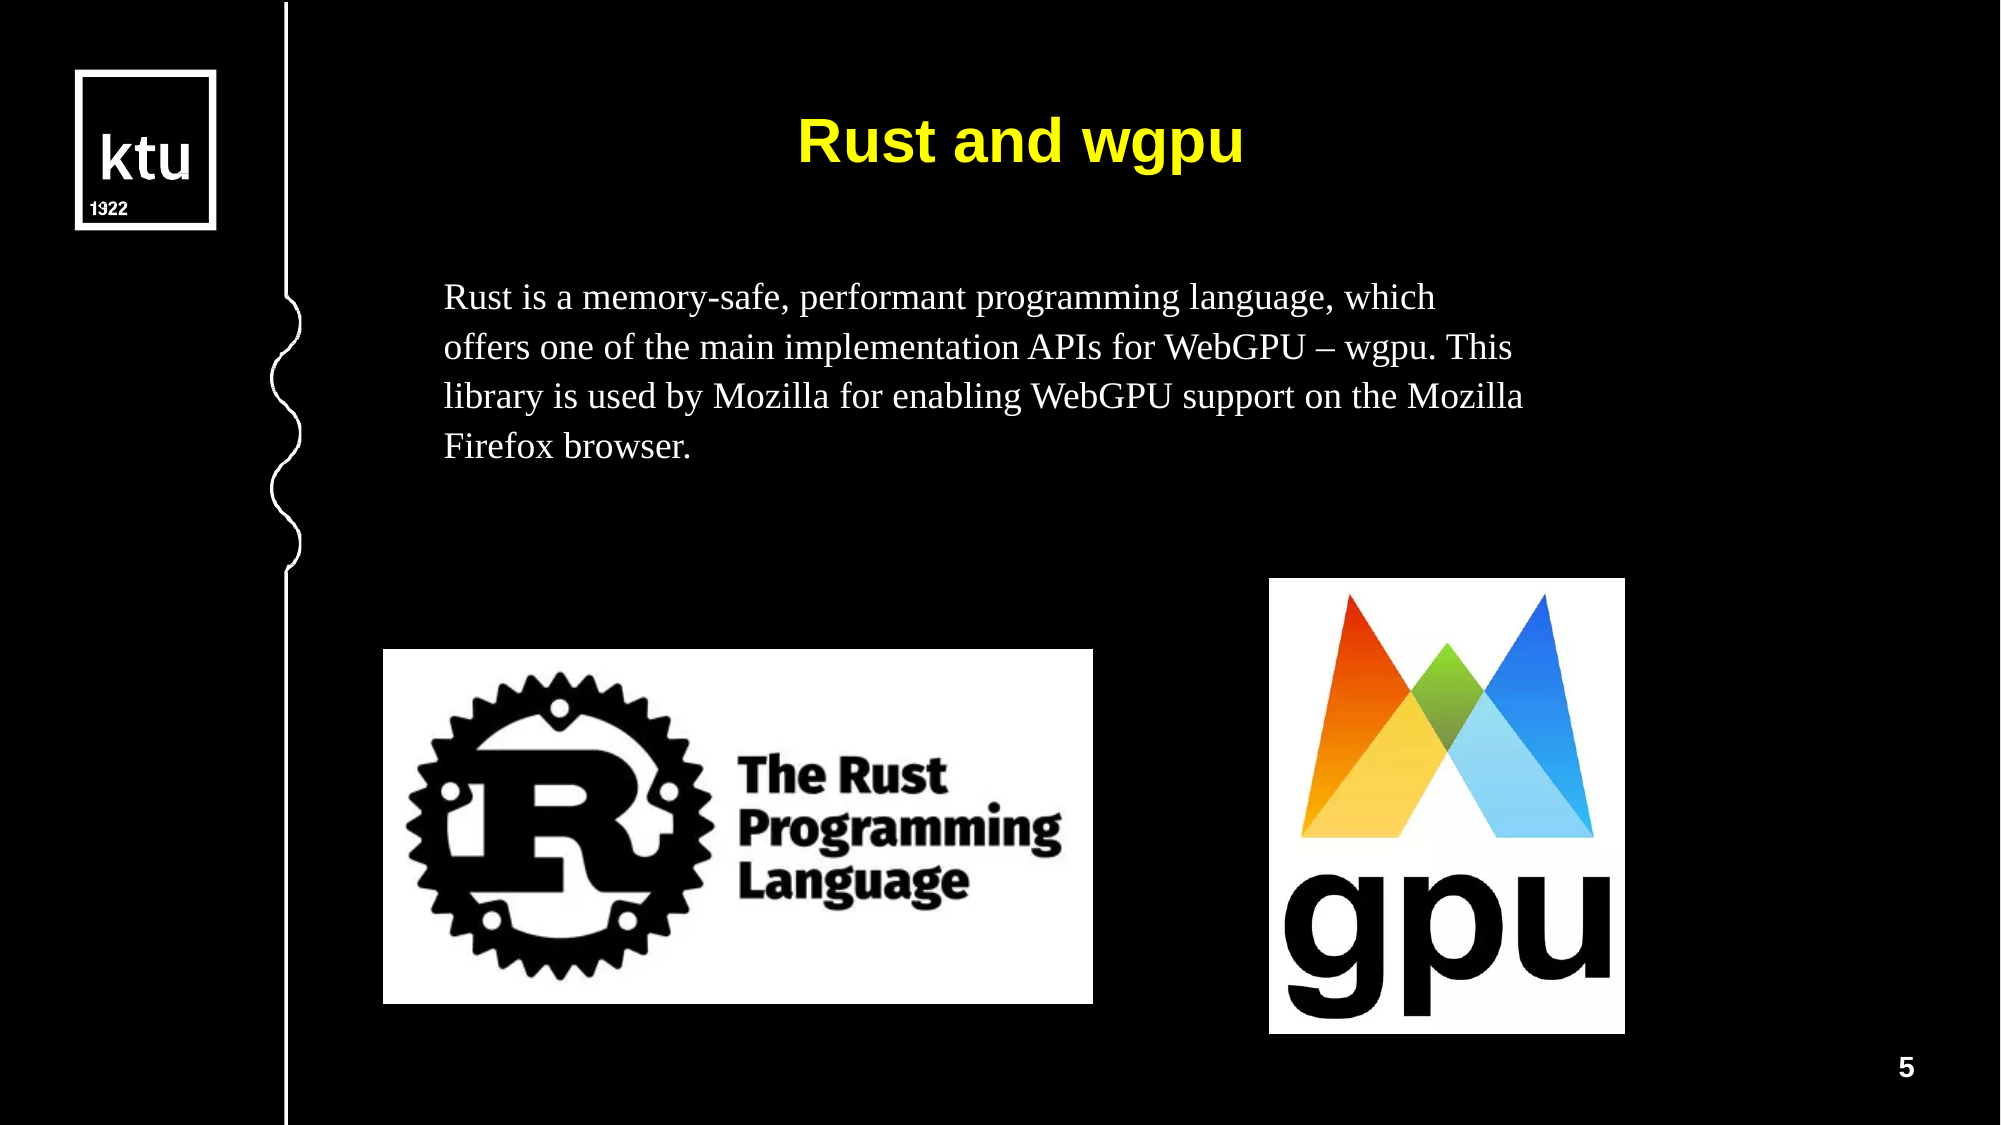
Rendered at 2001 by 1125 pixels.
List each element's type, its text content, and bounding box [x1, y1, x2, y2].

title Rust and wgpu [472, 97, 1593, 178]
picture [1269, 578, 1625, 1034]
list Rust is a memory-safe, performant programming language, which offers one of the main implementation APIs for WebGPU – wgpu. This library is used by Mozilla for enabling WebGPU support on the Mozilla Firefox browser. [441, 265, 1552, 619]
picture [383, 649, 1093, 1004]
slide_number <number> [1890, 1048, 1924, 1086]
